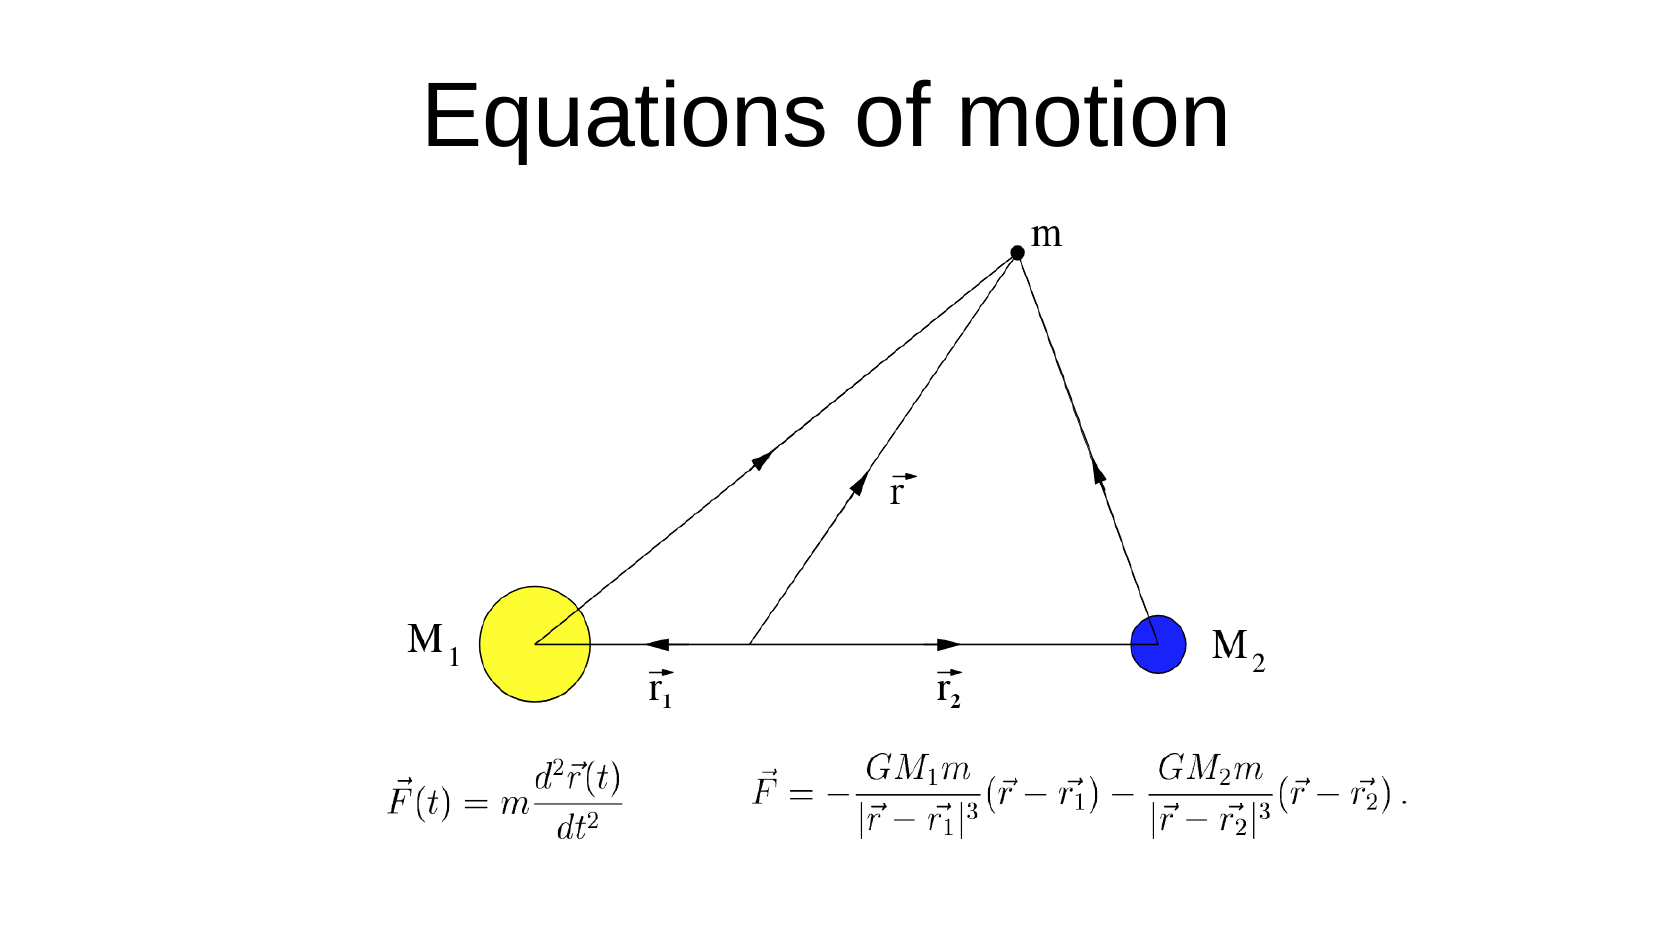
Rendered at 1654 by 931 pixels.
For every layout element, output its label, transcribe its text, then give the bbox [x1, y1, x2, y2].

title Equations of motion [82, 37, 1571, 193]
picture [349, 179, 1426, 863]
